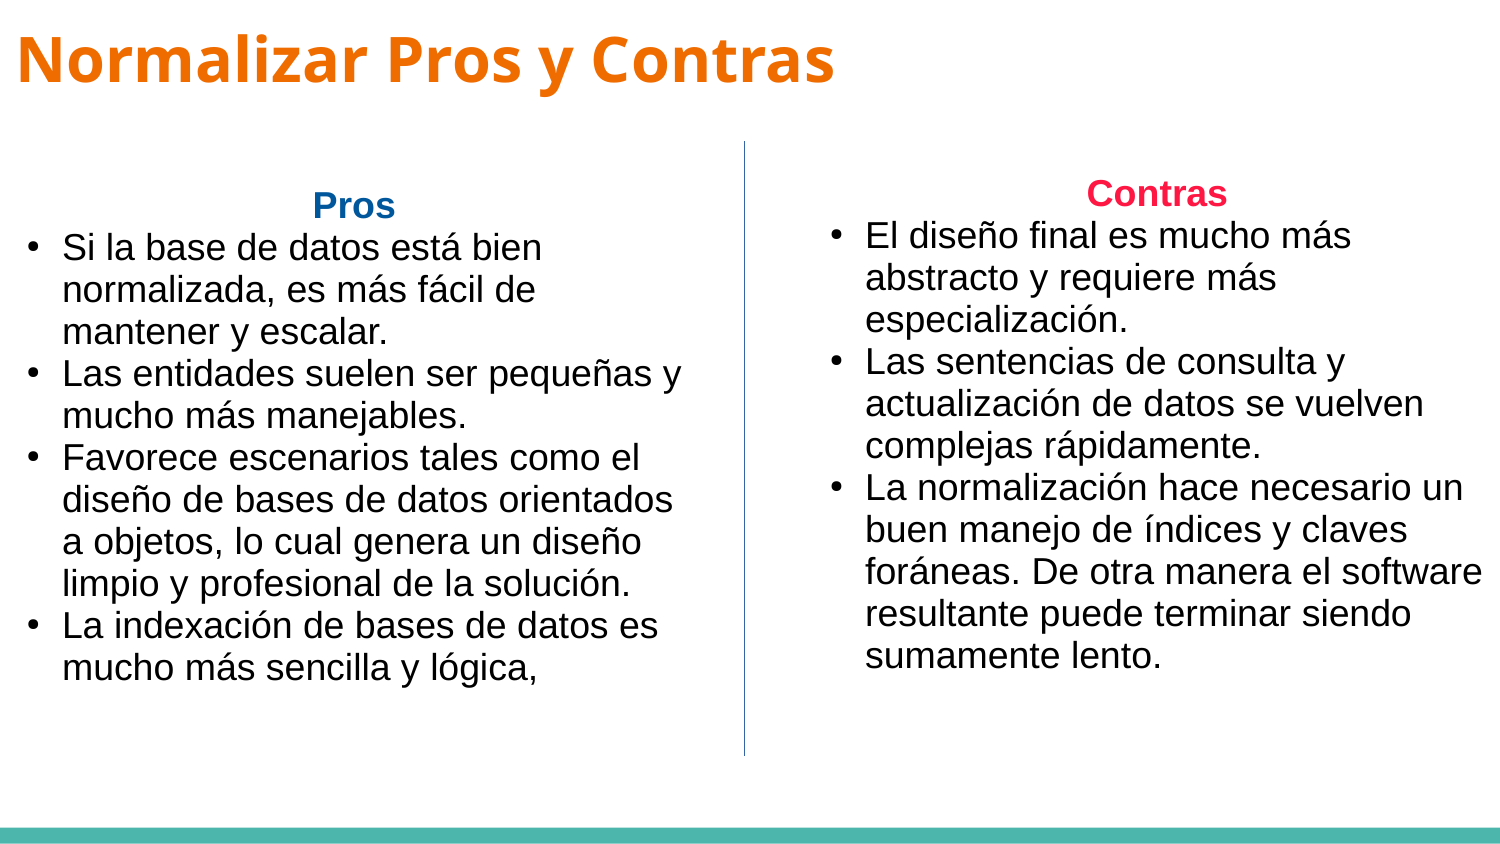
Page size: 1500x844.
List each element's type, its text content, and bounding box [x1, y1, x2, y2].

title Normalizar Pros y Contras [0, 0, 1398, 116]
text_box Pros Si la base de datos está bien normalizada, es más fácil de mantener y escalar. Las entidades suelen ser pequeñas y mucho más manejables. Favorece escenarios tales como el diseño de bases de datos orientados a objetos, lo cual genera un diseño limpio y profesional de la solución. La indexación de bases de datos es mucho más sencilla y lógica, [11, 177, 697, 822]
text_box Contras El diseño final es mucho más abstracto y requiere más especialización. Las sentencias de consulta y actualización de datos se vuelven complejas rápidamente. La normalización hace necesario un buen manejo de índices y claves foráneas. De otra manera el software resultante puede terminar siendo sumamente lento. [814, 165, 1500, 769]
